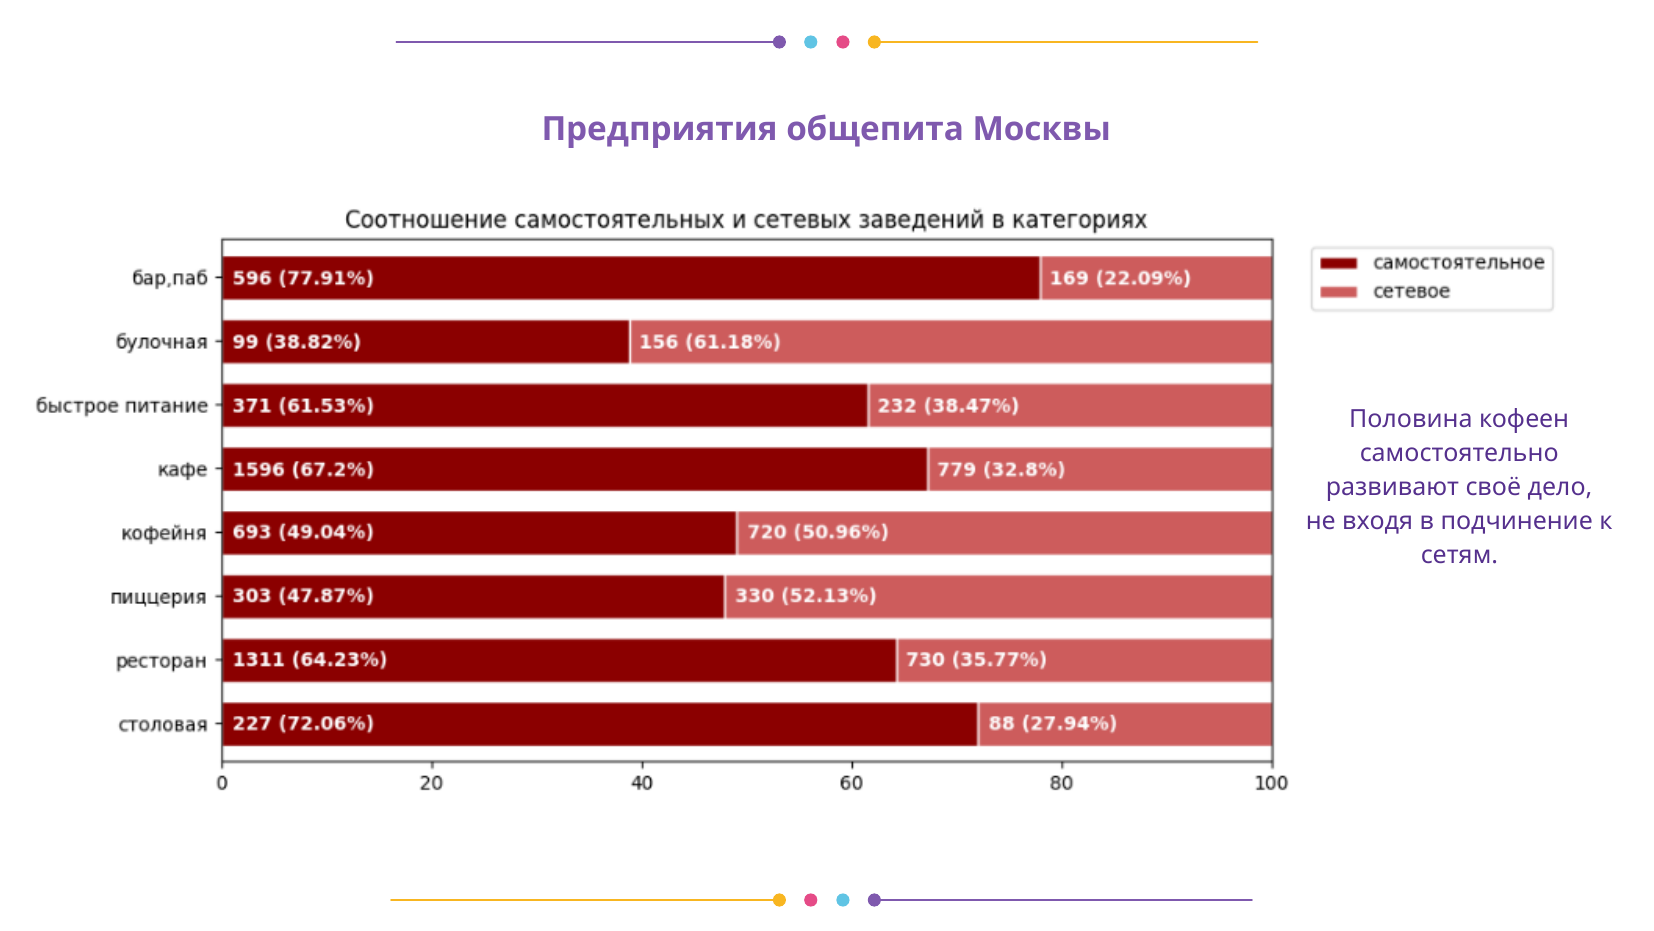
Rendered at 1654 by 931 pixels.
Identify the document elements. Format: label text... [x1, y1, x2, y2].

picture [1305, 240, 1565, 325]
picture [29, 197, 1293, 798]
title Предприятия общепита Москвы [531, 88, 1123, 167]
title Половина кофеен самостоятельно развивают своё дело, не входя в подчинение к сетям. [1299, 400, 1620, 572]
